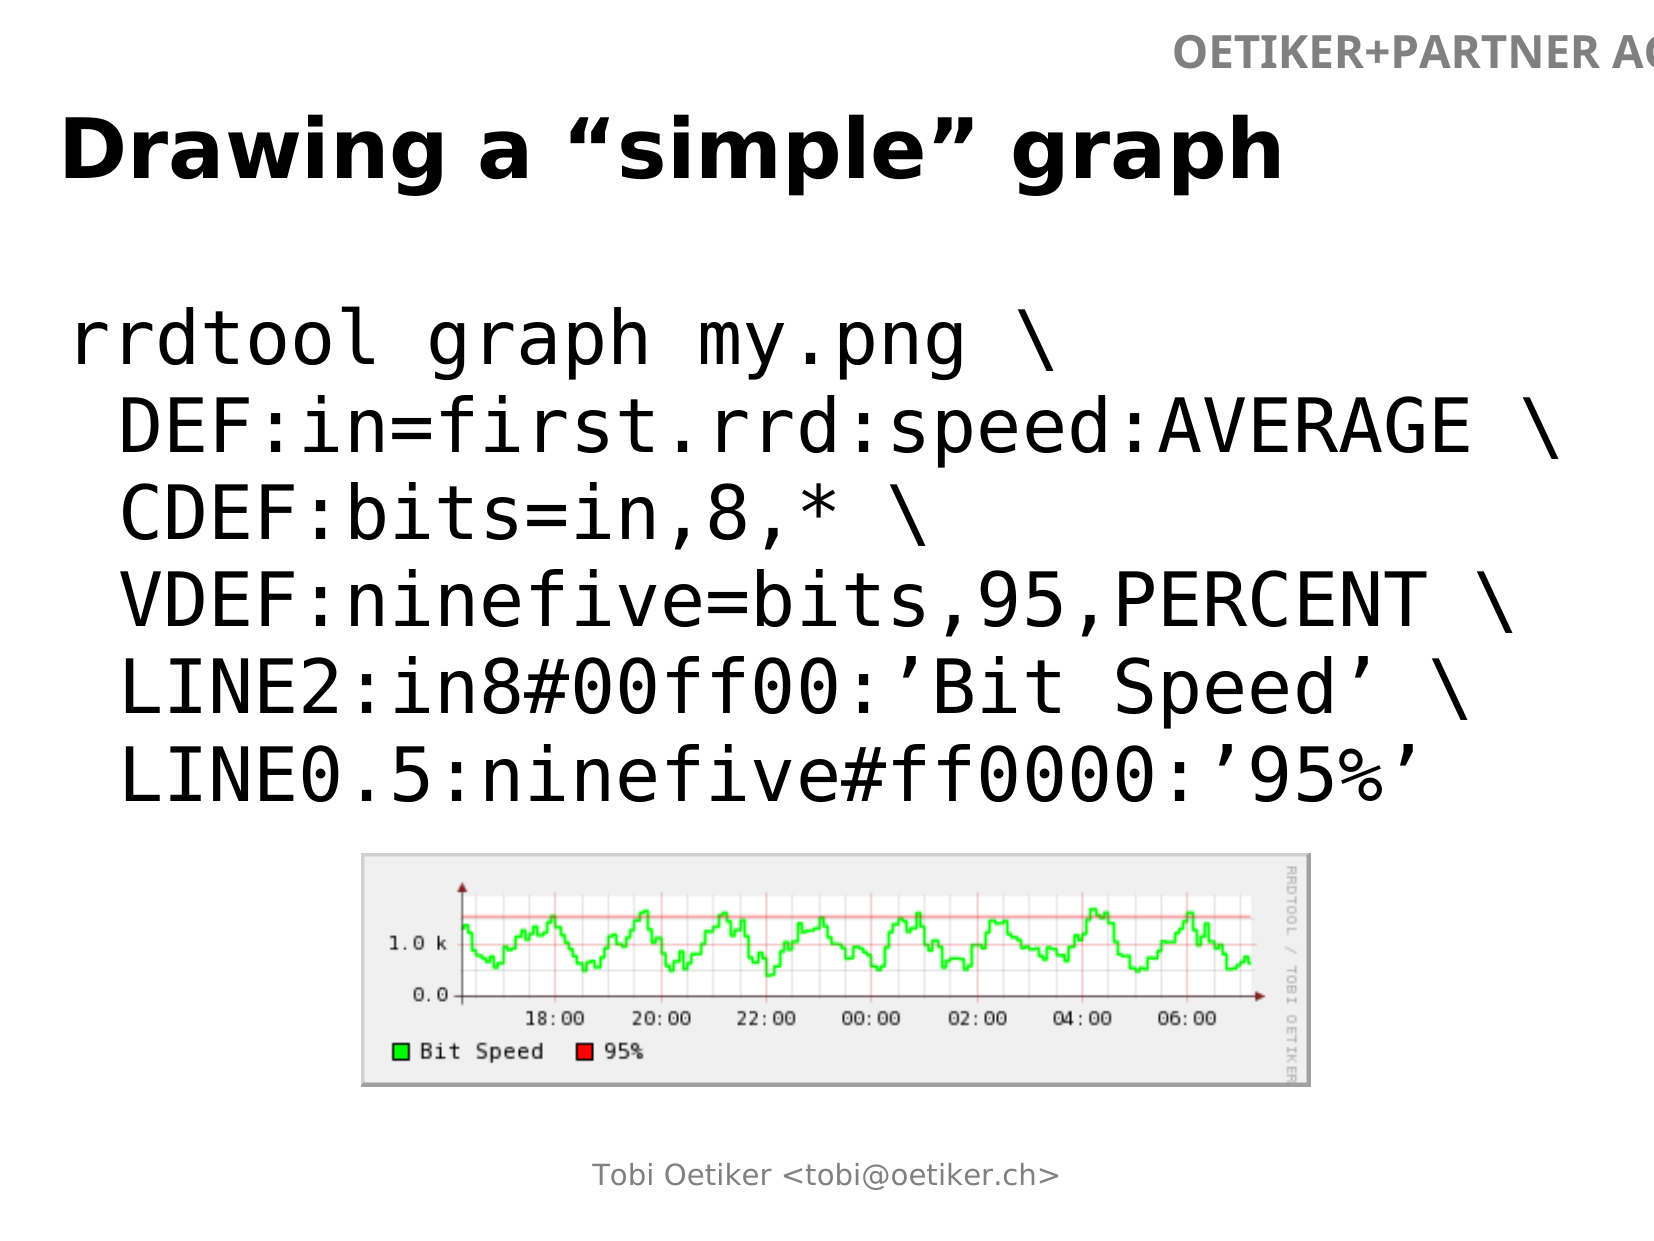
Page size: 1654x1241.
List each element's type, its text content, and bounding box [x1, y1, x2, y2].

text_box rrdtool graph my.png \ DEF:in=first.rrd:speed:AVERAGE \ CDEF:bits=in,8,* \ VDEF:ninefive=bits,95,PERCENT \ LINE2:in8#00ff00:’Bit Speed’ \ LINE0.5:ninefive#ff0000:’95%’ [47, 295, 1596, 820]
title Drawing a “simple” graph [59, 75, 1607, 225]
picture [361, 853, 1311, 1087]
